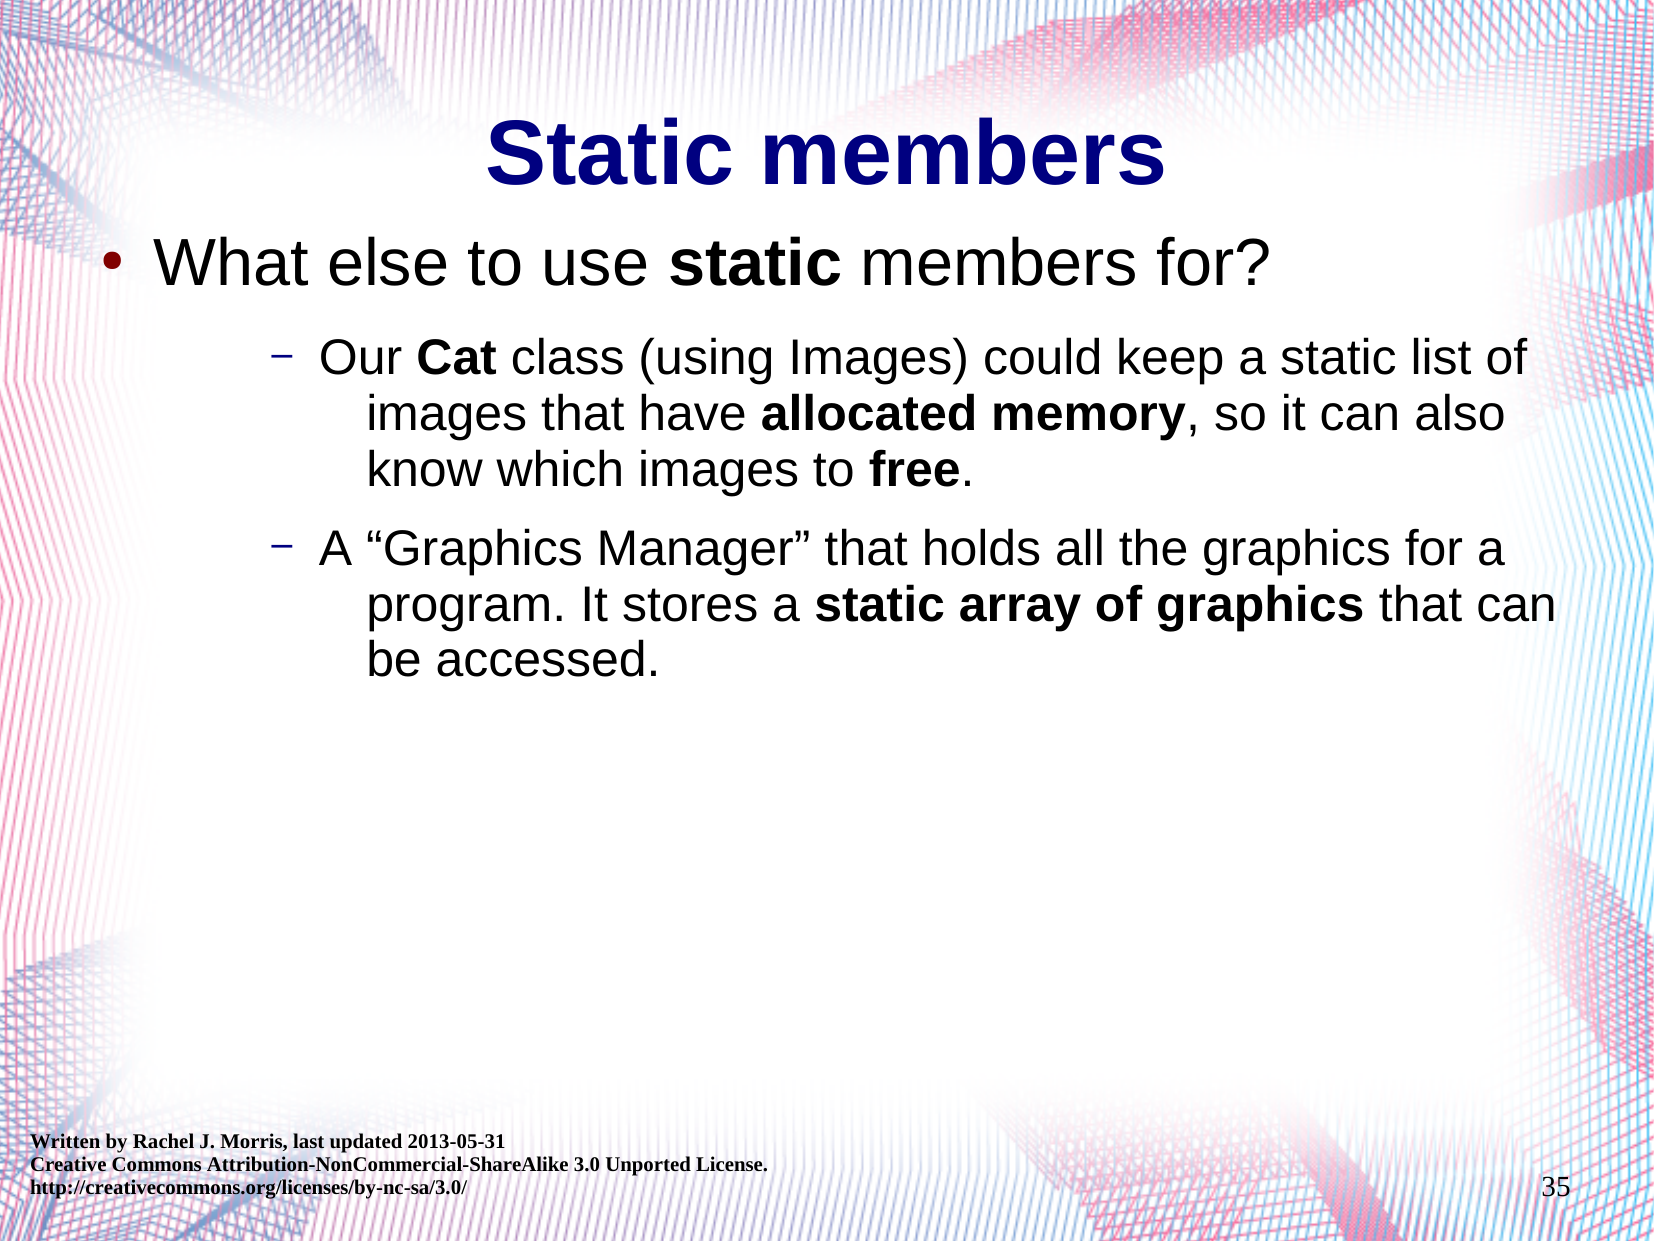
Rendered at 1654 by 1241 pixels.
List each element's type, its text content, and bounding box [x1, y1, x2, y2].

title Static members [82, 49, 1571, 225]
list What else to use static members for? Our Cat class (using Images) could keep a static list of images that have allocated memory, so it can also know which images to free. A “Graphics Manager” that holds all the graphics for a program. It stores a static array of graphics that can be accessed. [82, 225, 1571, 1010]
picture [0, 0, 1654, 1241]
